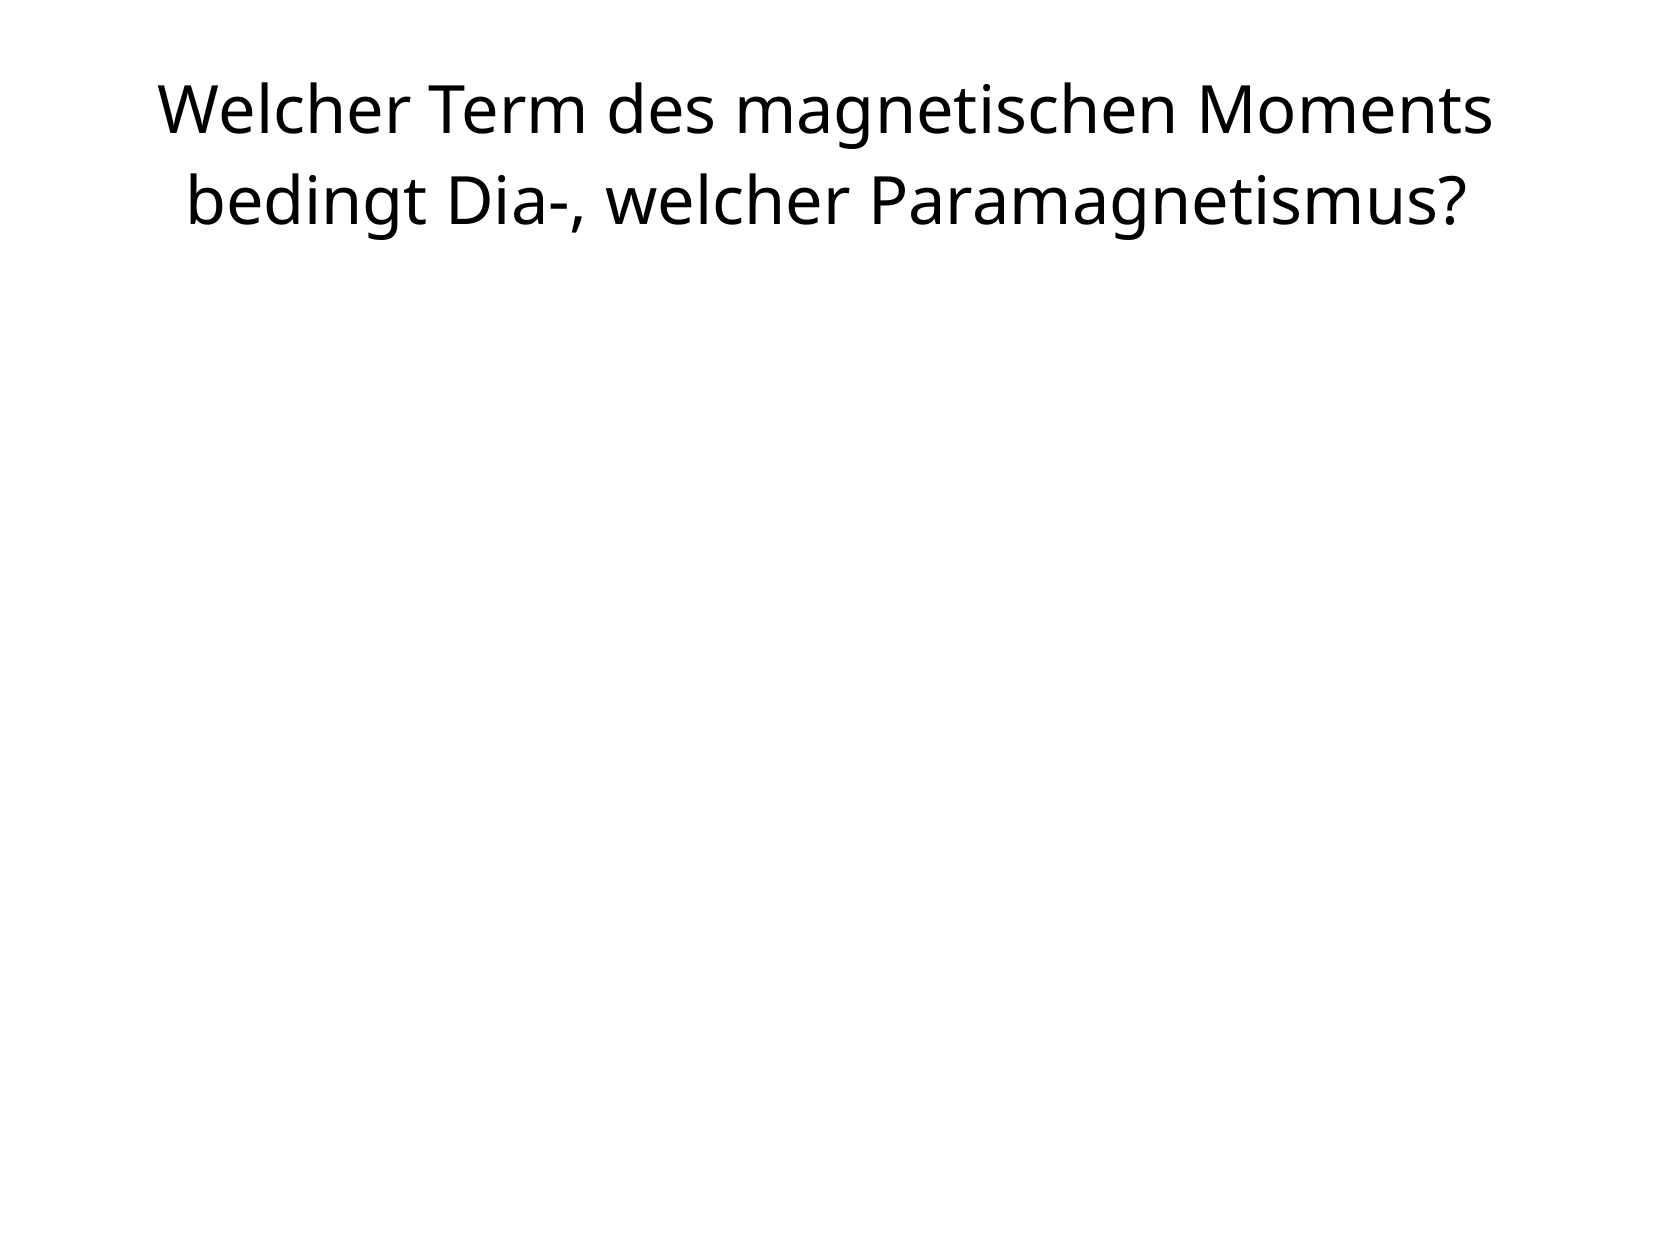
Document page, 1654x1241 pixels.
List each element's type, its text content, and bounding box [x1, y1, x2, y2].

title Welcher Term des magnetischen Moments bedingt Dia-, welcher Paramagnetismus? [82, 49, 1571, 257]
